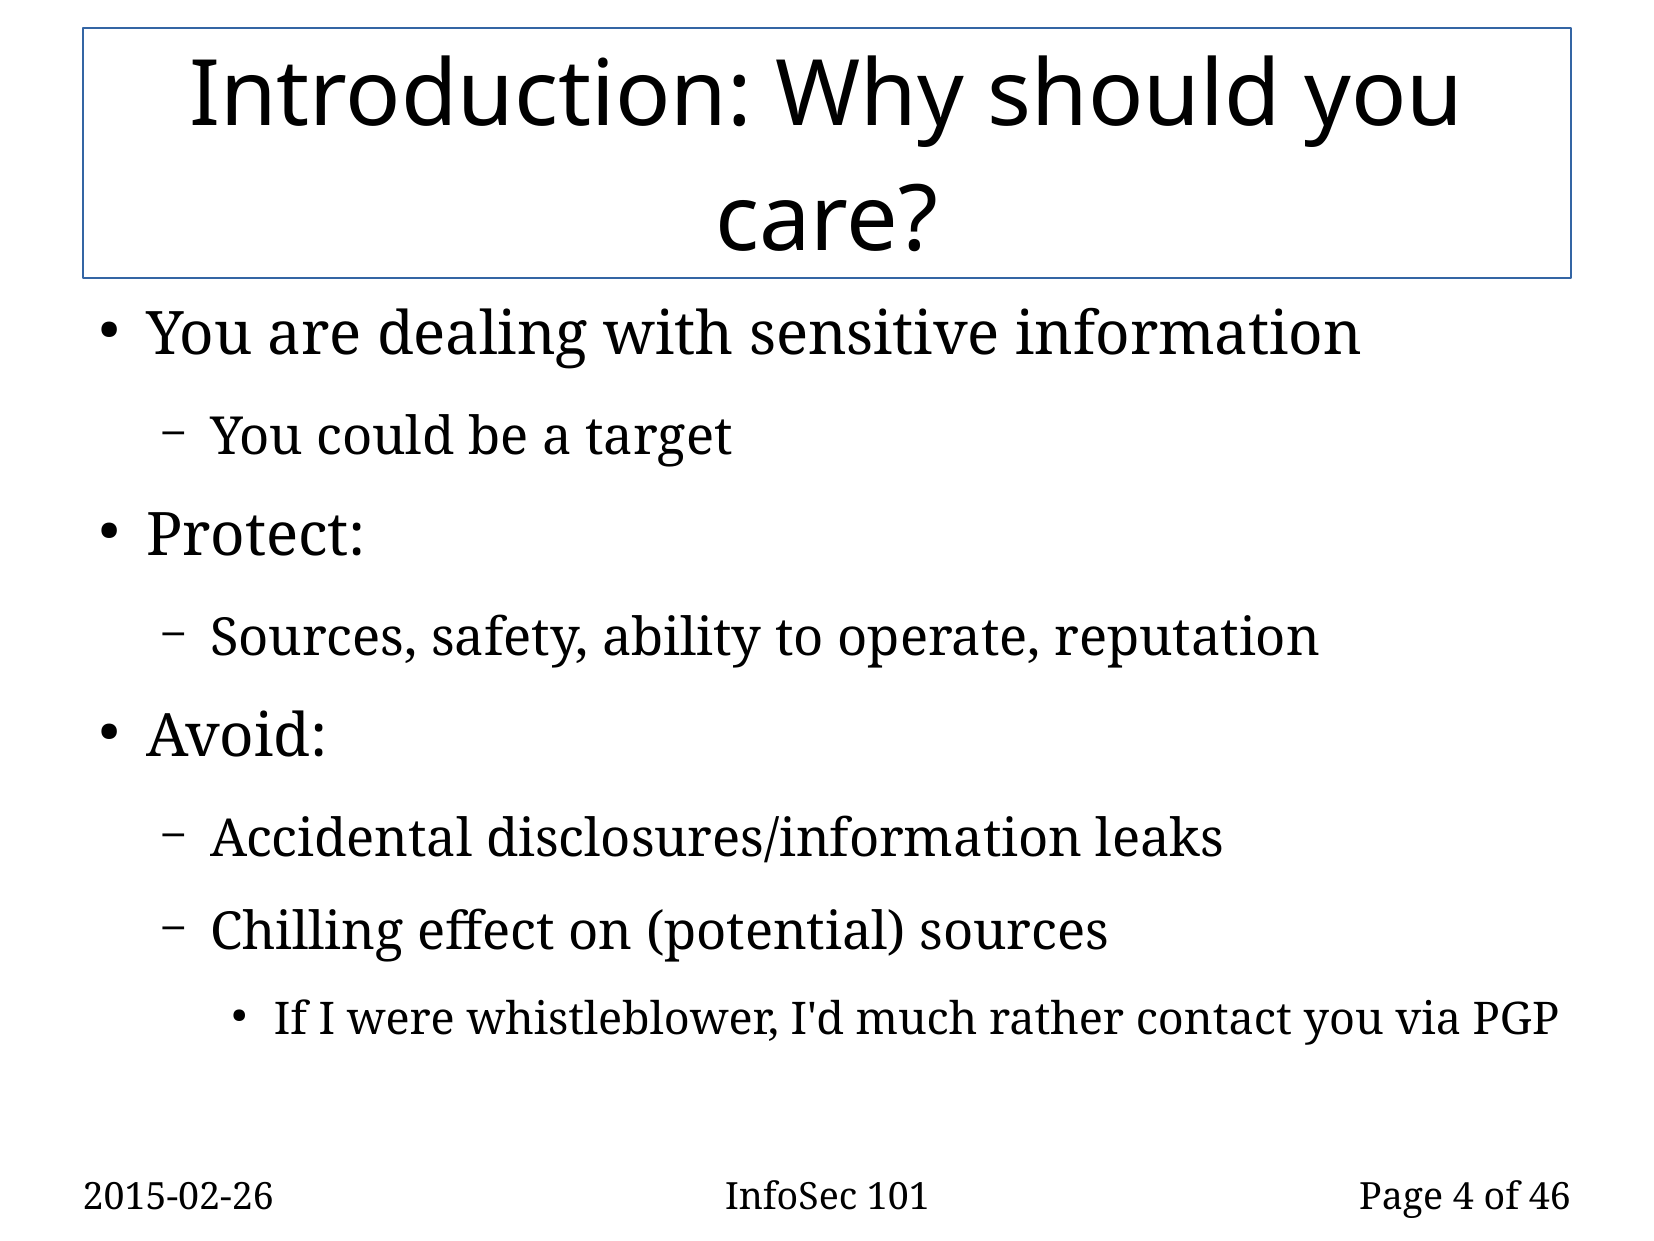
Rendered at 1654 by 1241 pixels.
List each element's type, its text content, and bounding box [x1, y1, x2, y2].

title Introduction: Why should you care? [82, 49, 1571, 257]
list You are dealing with sensitive information You could be a target Protect: Sources, safety, ability to operate, reputation Avoid: Accidental disclosures/information leaks Chilling effect on (potential) sources If I were whistleblower, I'd much rather contact you via PGP [82, 290, 1571, 1096]
